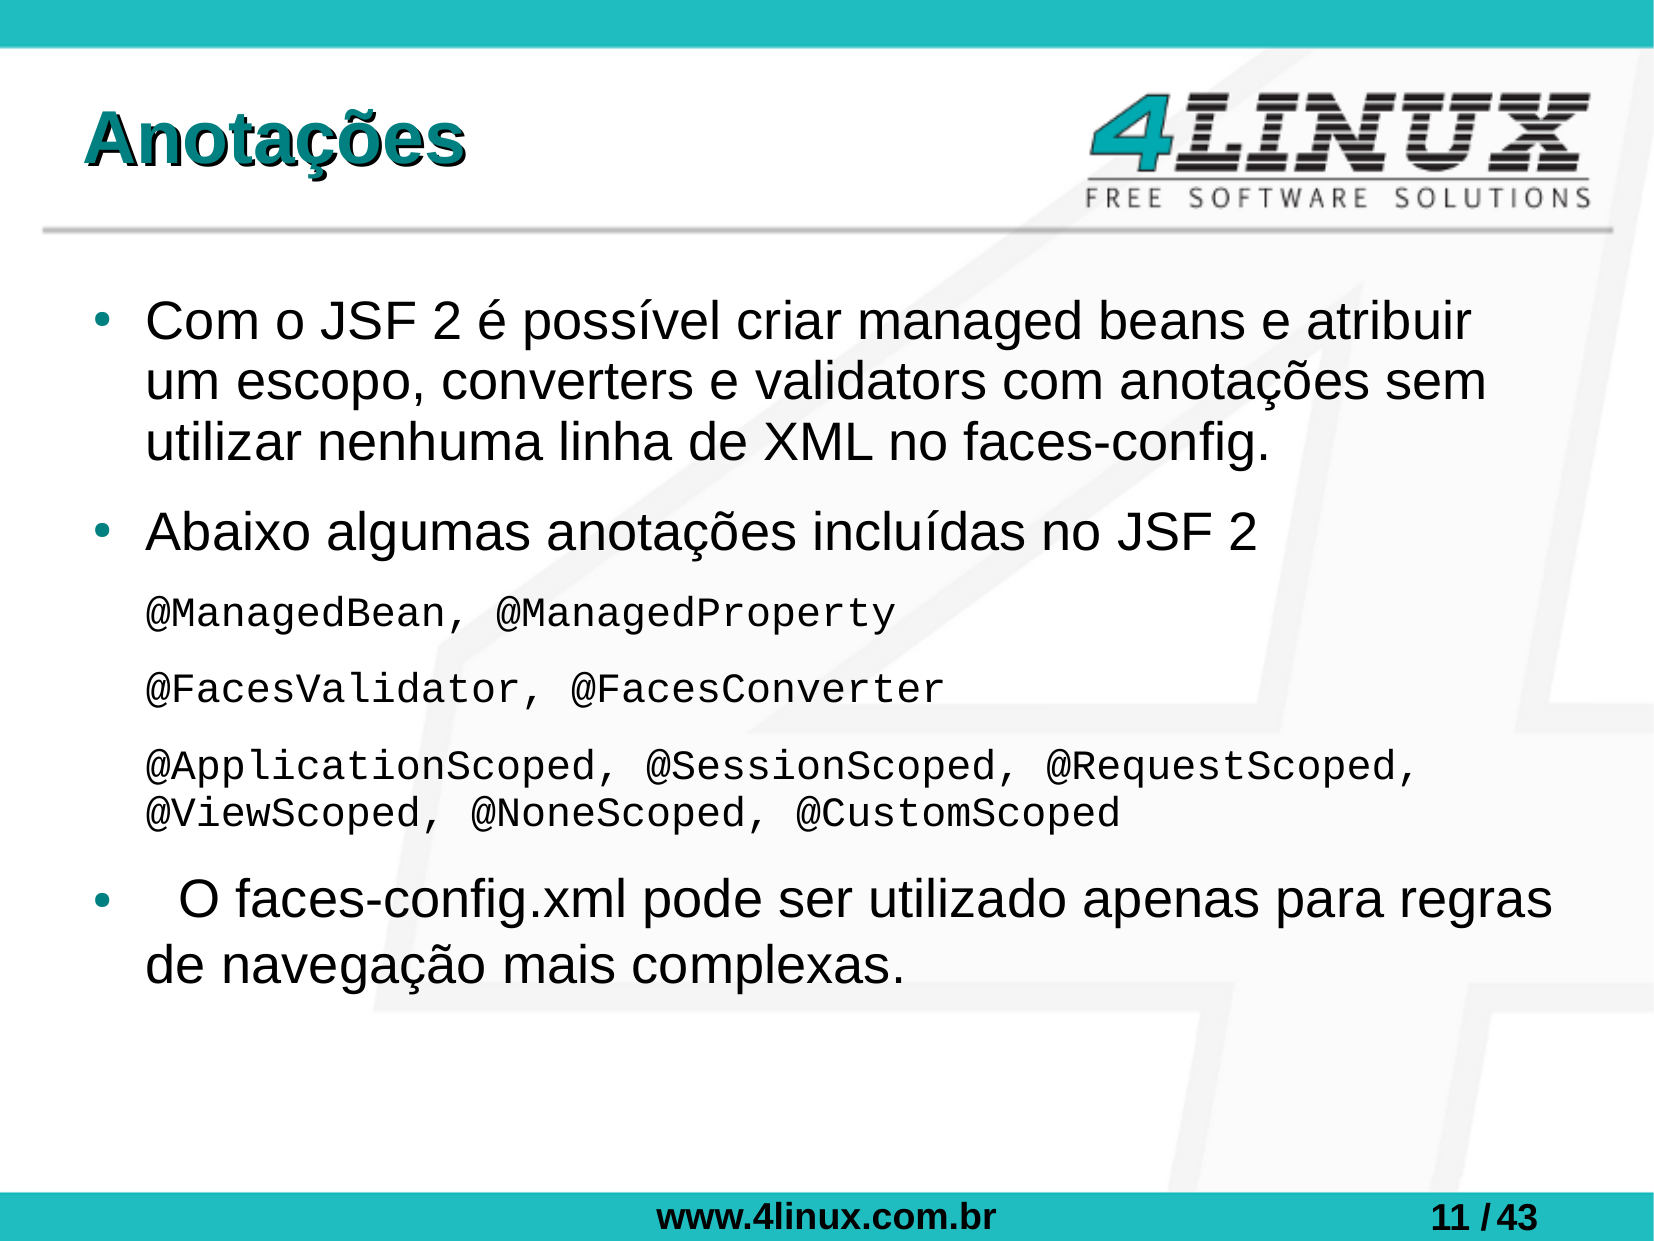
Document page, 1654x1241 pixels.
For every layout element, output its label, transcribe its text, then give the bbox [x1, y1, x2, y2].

title Anotações [82, 49, 1051, 226]
list Com o JSF 2 é possível criar managed beans e atribuir um escopo, converters e validators com anotações sem utilizar nenhuma linha de XML no faces-config. Abaixo algumas anotações incluídas no JSF 2 @ManagedBean, @ManagedProperty @FacesValidator, @FacesConverter @ApplicationScoped, @SessionScoped, @RequestScoped, @ViewScoped, @NoneScoped, @CustomScoped O faces-config.xml pode ser utilizado apenas para regras de navegação mais complexas. [75, 290, 1564, 1163]
picture [0, 0, 1654, 1241]
